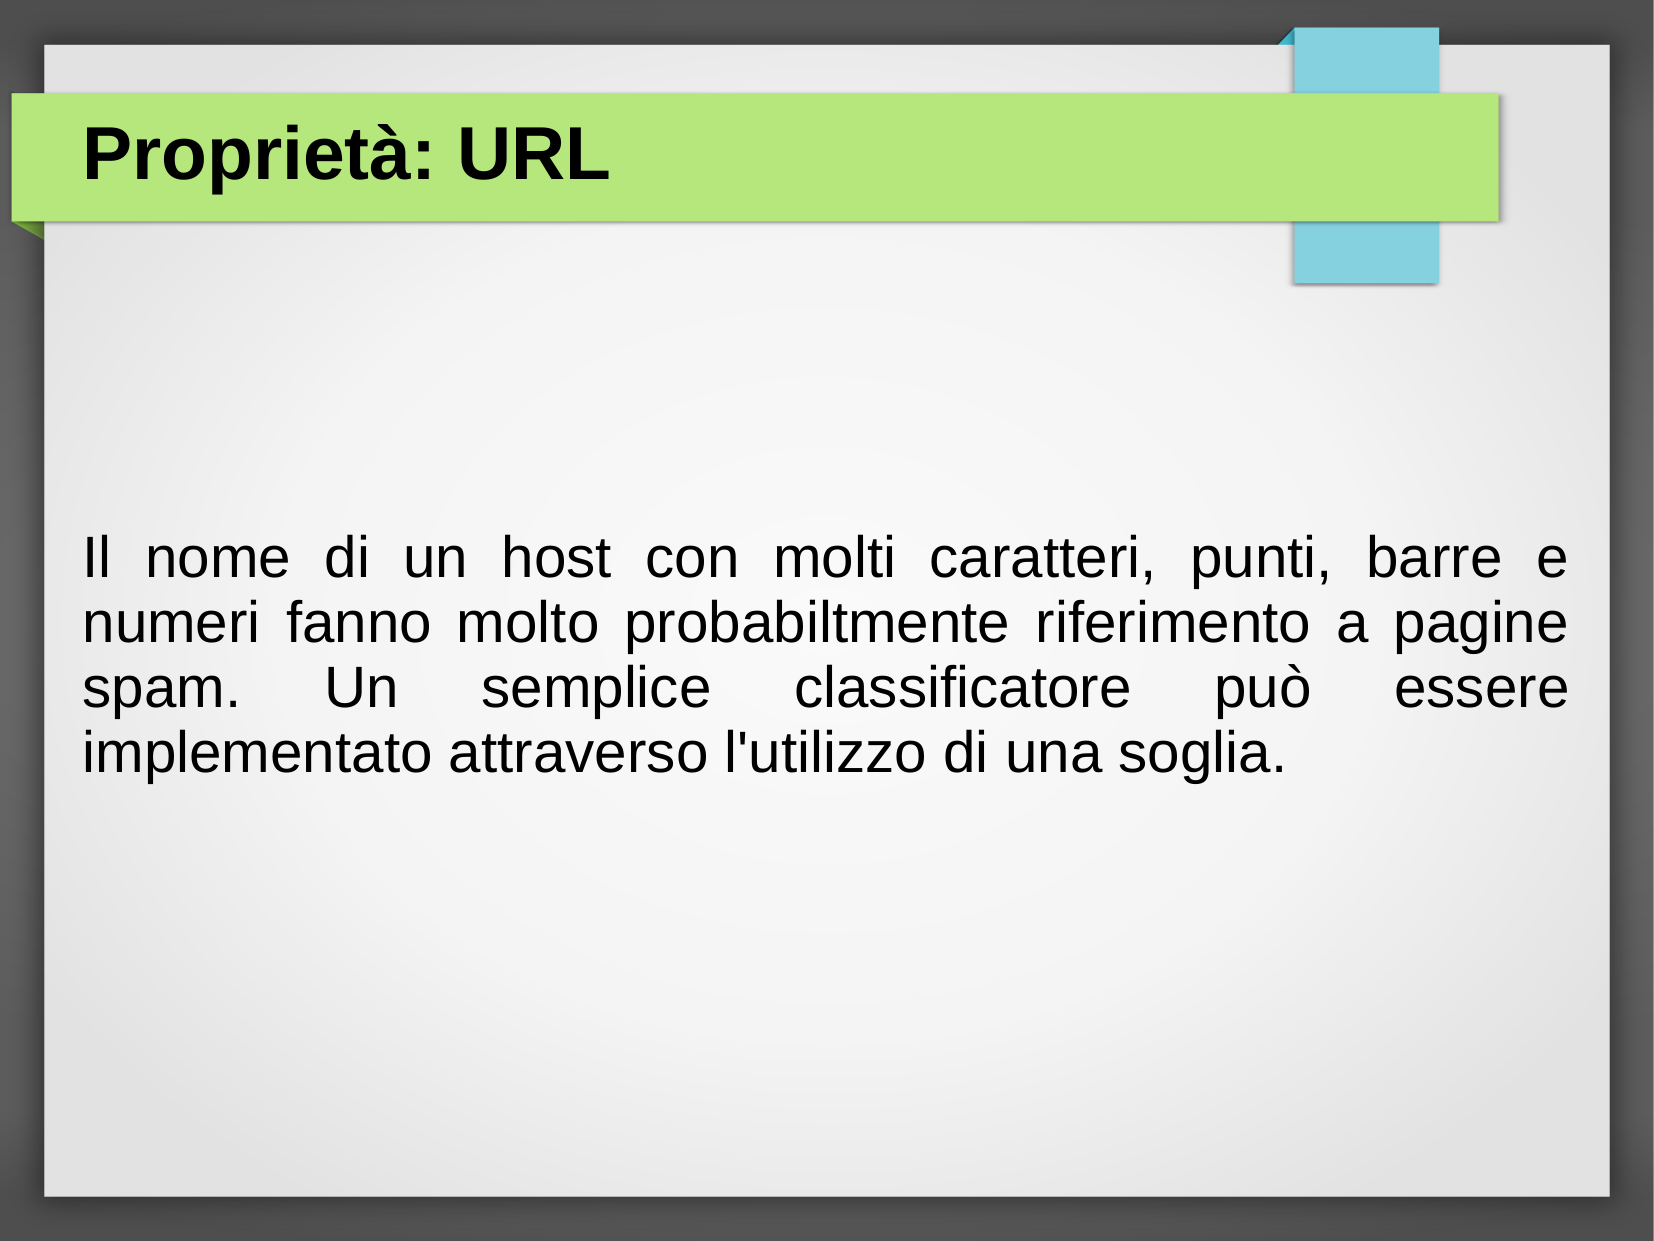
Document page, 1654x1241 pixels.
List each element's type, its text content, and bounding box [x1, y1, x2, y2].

subtitle Il nome di un host con molti caratteri, punti, barre e numeri fanno molto probabiltmente riferimento a pagine spam. Un semplice classificatore può essere implementato attraverso l'utilizzo di una soglia. [82, 295, 1571, 1015]
title Proprietà: URL [82, 94, 1264, 213]
picture [0, 0, 1654, 1241]
